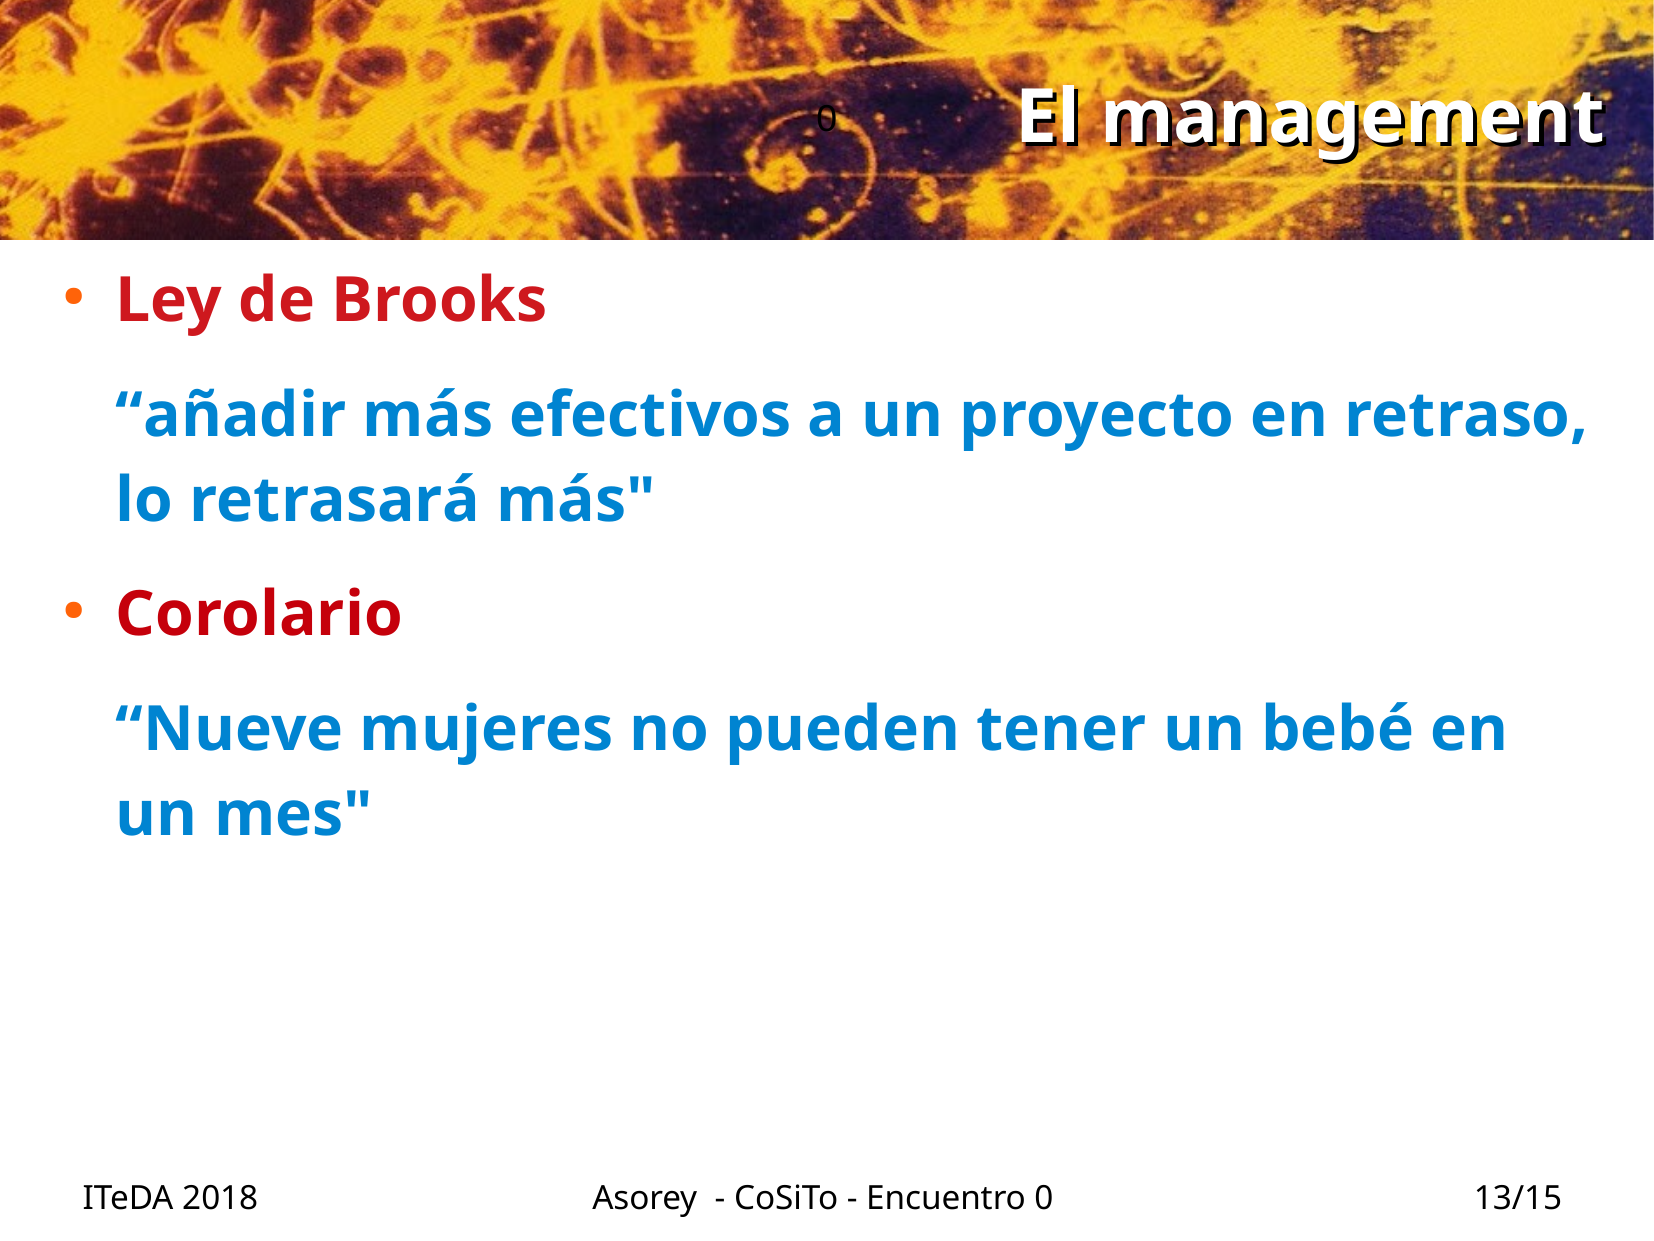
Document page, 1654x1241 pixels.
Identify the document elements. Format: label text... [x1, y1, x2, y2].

list Ley de Brooks “añadir más efectivos a un proyecto en retraso, lo retrasará más" Corolario “Nueve mujeres no pueden tener un bebé en un mes" [45, 255, 1606, 1156]
picture [0, 0, 1654, 240]
title El management [45, 38, 1606, 189]
